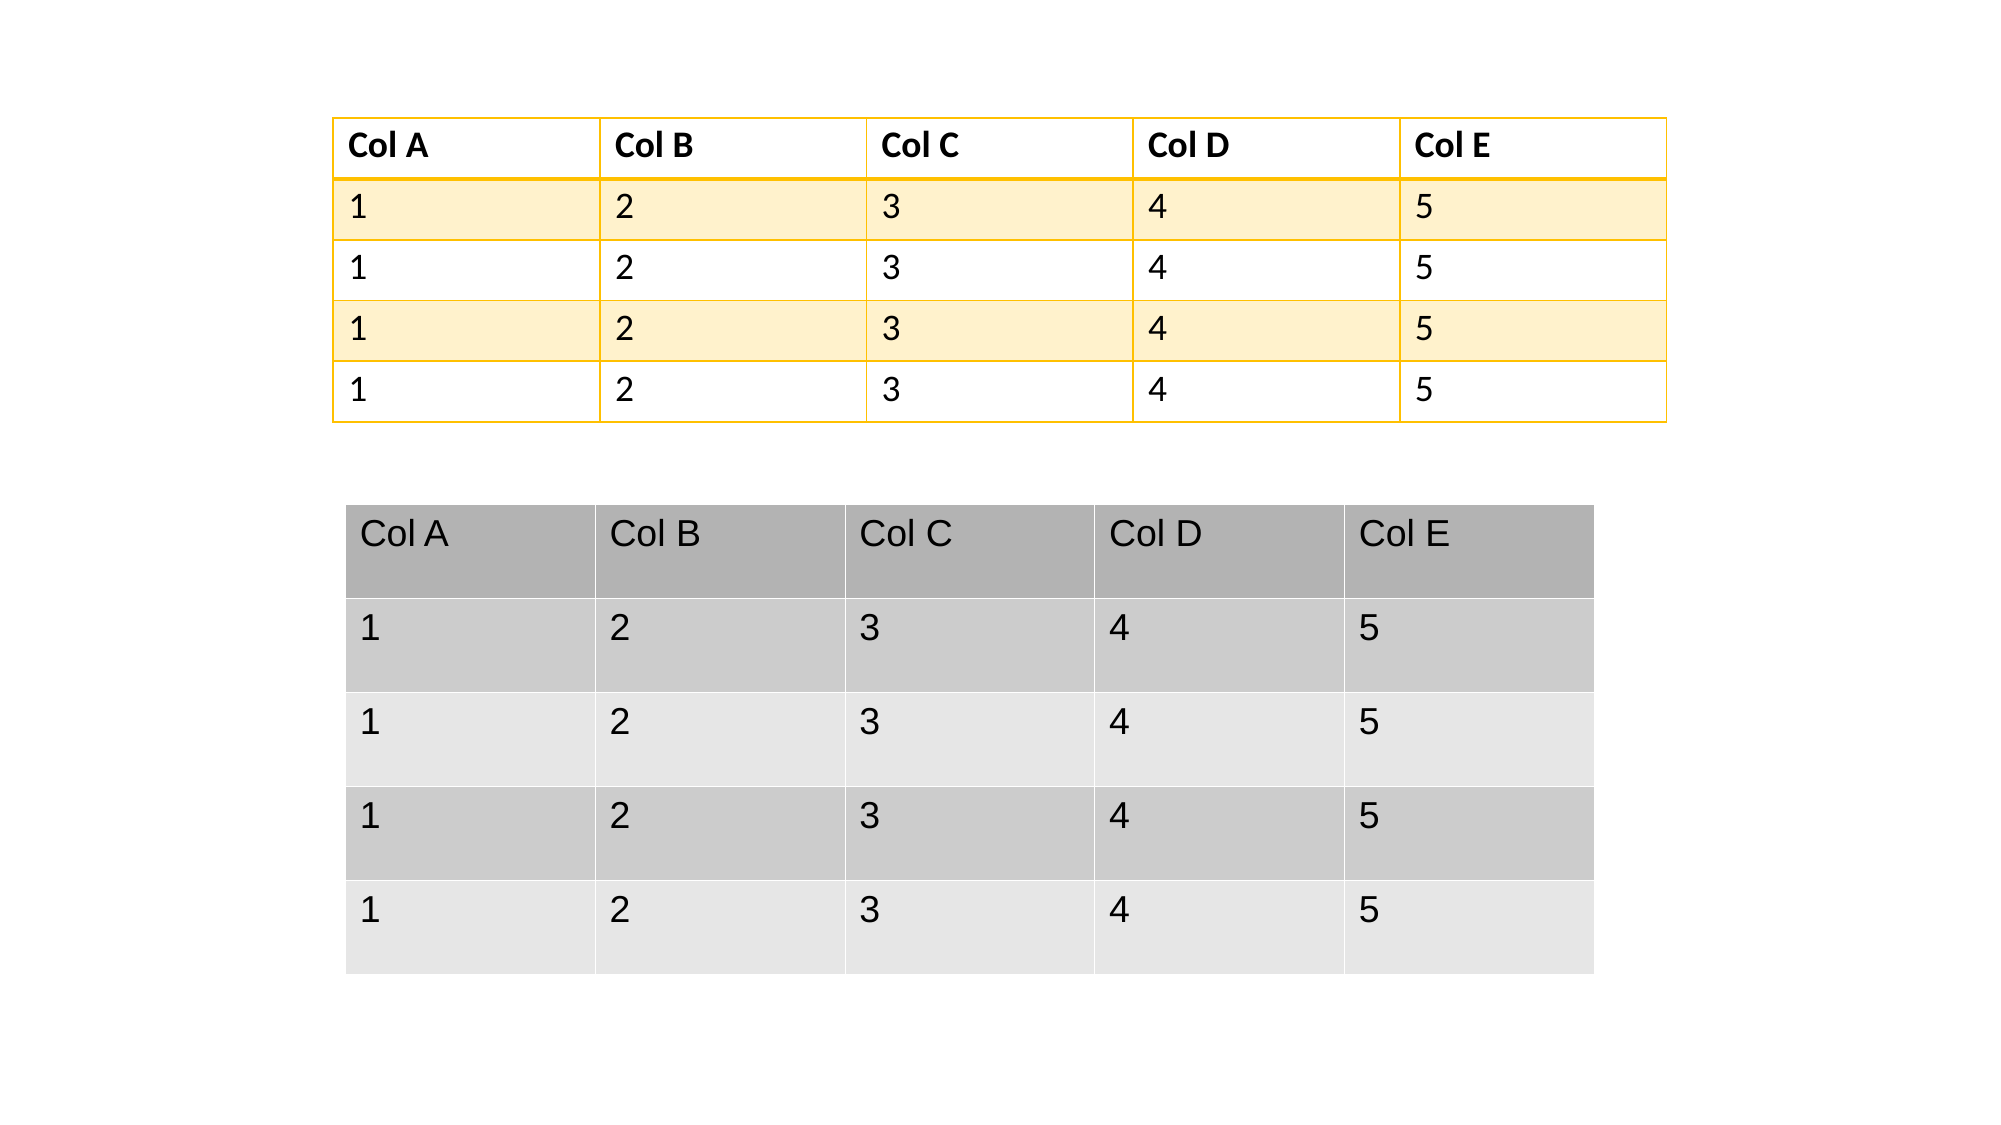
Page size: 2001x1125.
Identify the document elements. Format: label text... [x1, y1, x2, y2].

table_cell 4 [1134, 181, 1399, 239]
table_header Col A [334, 119, 599, 177]
table_cell 3 [846, 787, 1094, 880]
table_cell 1 [334, 241, 599, 300]
table_cell 2 [601, 301, 866, 360]
table_header Col B [601, 119, 866, 177]
table_cell 3 [846, 881, 1094, 974]
table_header Col E [1401, 119, 1666, 177]
table_cell 5 [1401, 241, 1666, 300]
table_cell 2 [601, 241, 866, 300]
table_cell 2 [601, 181, 866, 239]
table_header Col C [867, 119, 1132, 177]
table_cell 4 [1134, 301, 1399, 360]
table_cell 1 [334, 181, 599, 239]
table_cell 2 [596, 787, 845, 880]
table_cell 2 [596, 881, 845, 974]
table_header Col D [1134, 119, 1399, 177]
table_cell 5 [1345, 693, 1594, 786]
table_cell 3 [867, 362, 1132, 421]
table_cell 5 [1401, 181, 1666, 239]
table_cell 3 [846, 693, 1094, 786]
table_cell 4 [1134, 241, 1399, 300]
table_cell 2 [601, 362, 866, 421]
table_cell 3 [867, 301, 1132, 360]
table_cell 4 [1095, 693, 1344, 786]
table_cell 4 [1095, 599, 1344, 692]
table_header Col D [1095, 505, 1344, 598]
table_cell 1 [346, 599, 595, 692]
table_cell 5 [1345, 881, 1594, 974]
table_header Col C [846, 505, 1094, 598]
table_cell 1 [334, 362, 599, 421]
table_cell 5 [1345, 787, 1594, 880]
table_cell 4 [1134, 362, 1399, 421]
table_cell 1 [346, 787, 595, 880]
table_cell 2 [596, 693, 845, 786]
table_cell 4 [1095, 787, 1344, 880]
table_cell 4 [1095, 881, 1344, 974]
table_cell 1 [346, 693, 595, 786]
table_cell 1 [334, 301, 599, 360]
table_cell 5 [1345, 599, 1594, 692]
table_cell 3 [867, 241, 1132, 300]
table_cell 3 [846, 599, 1094, 692]
table_header Col E [1345, 505, 1594, 598]
table_cell 2 [596, 599, 845, 692]
table_cell 3 [867, 181, 1132, 239]
table_header Col A [346, 505, 595, 598]
table_cell 1 [346, 881, 595, 974]
table_header Col B [596, 505, 845, 598]
table_cell 5 [1401, 301, 1666, 360]
table_cell 5 [1401, 362, 1666, 421]
